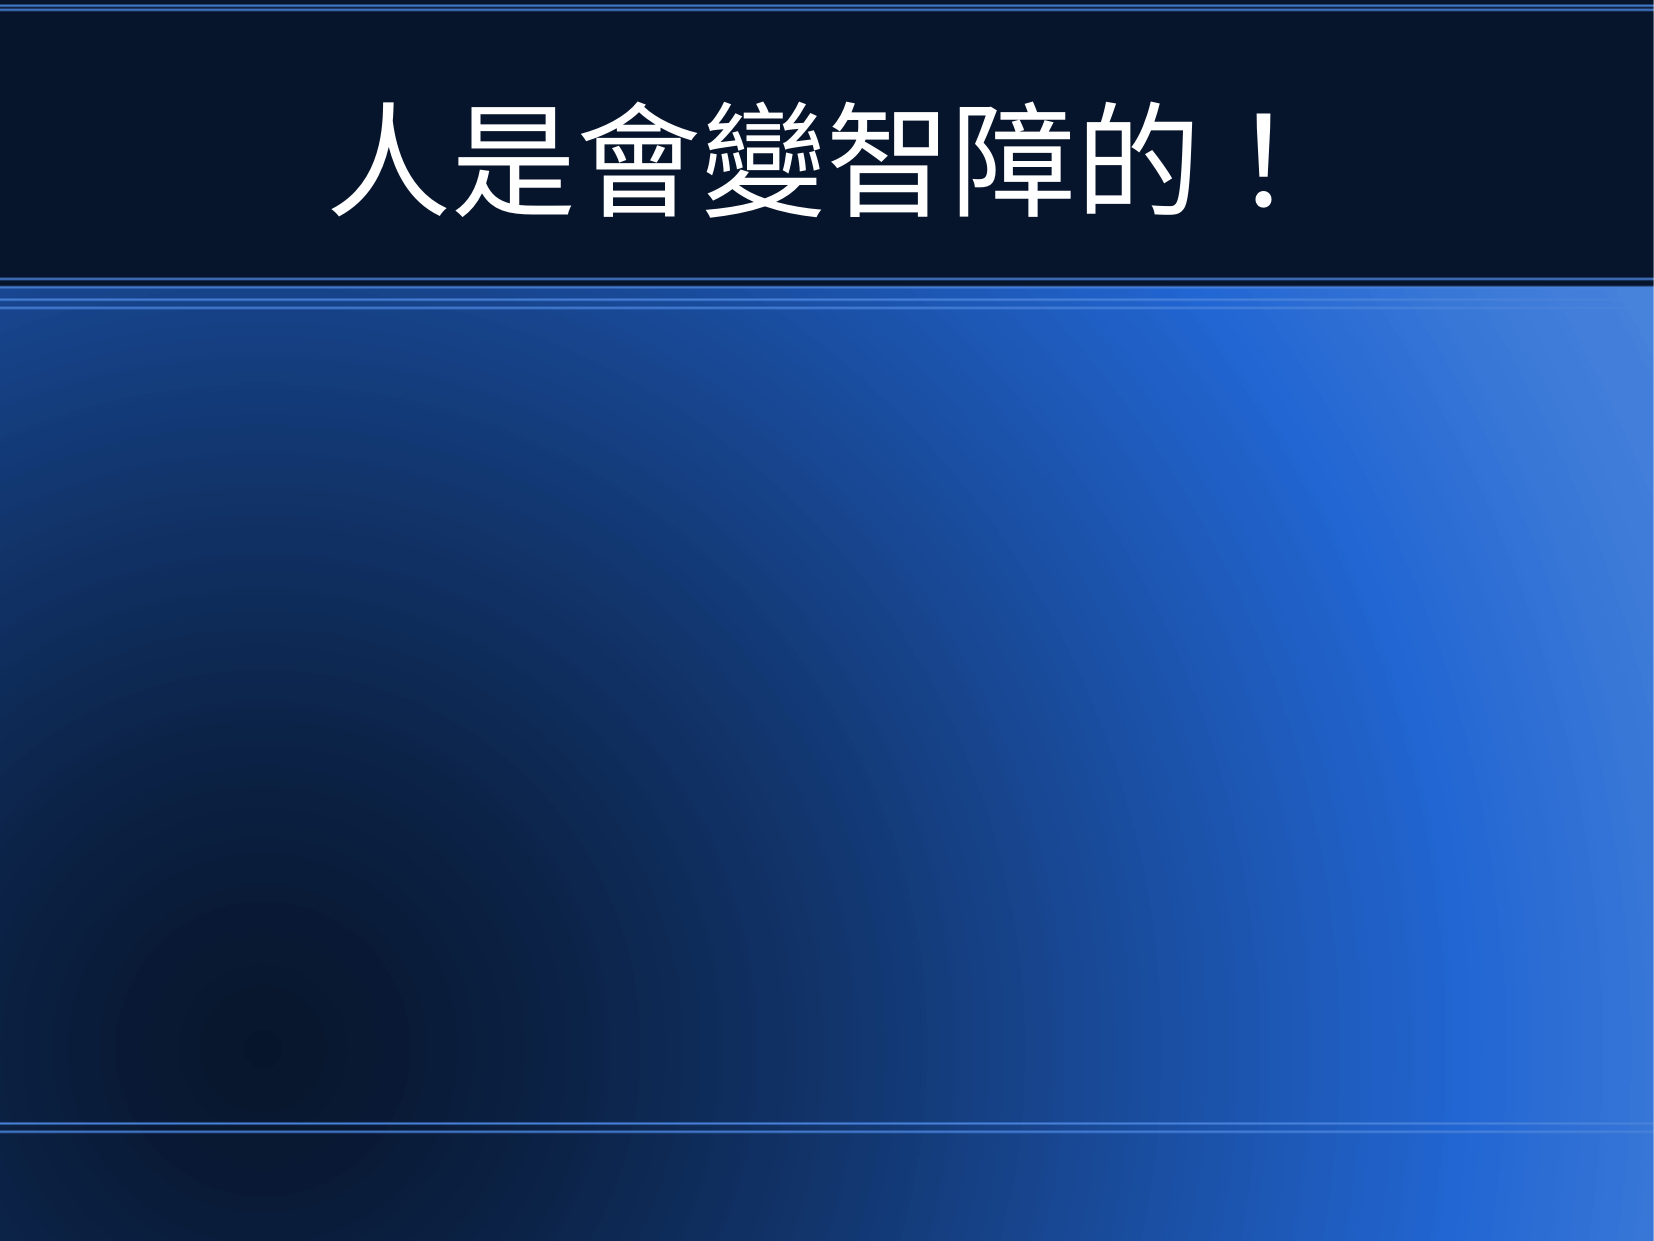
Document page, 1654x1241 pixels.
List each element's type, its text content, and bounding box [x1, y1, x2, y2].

title 人是會變智障的！ [82, 49, 1571, 257]
picture [0, 0, 1654, 1241]
